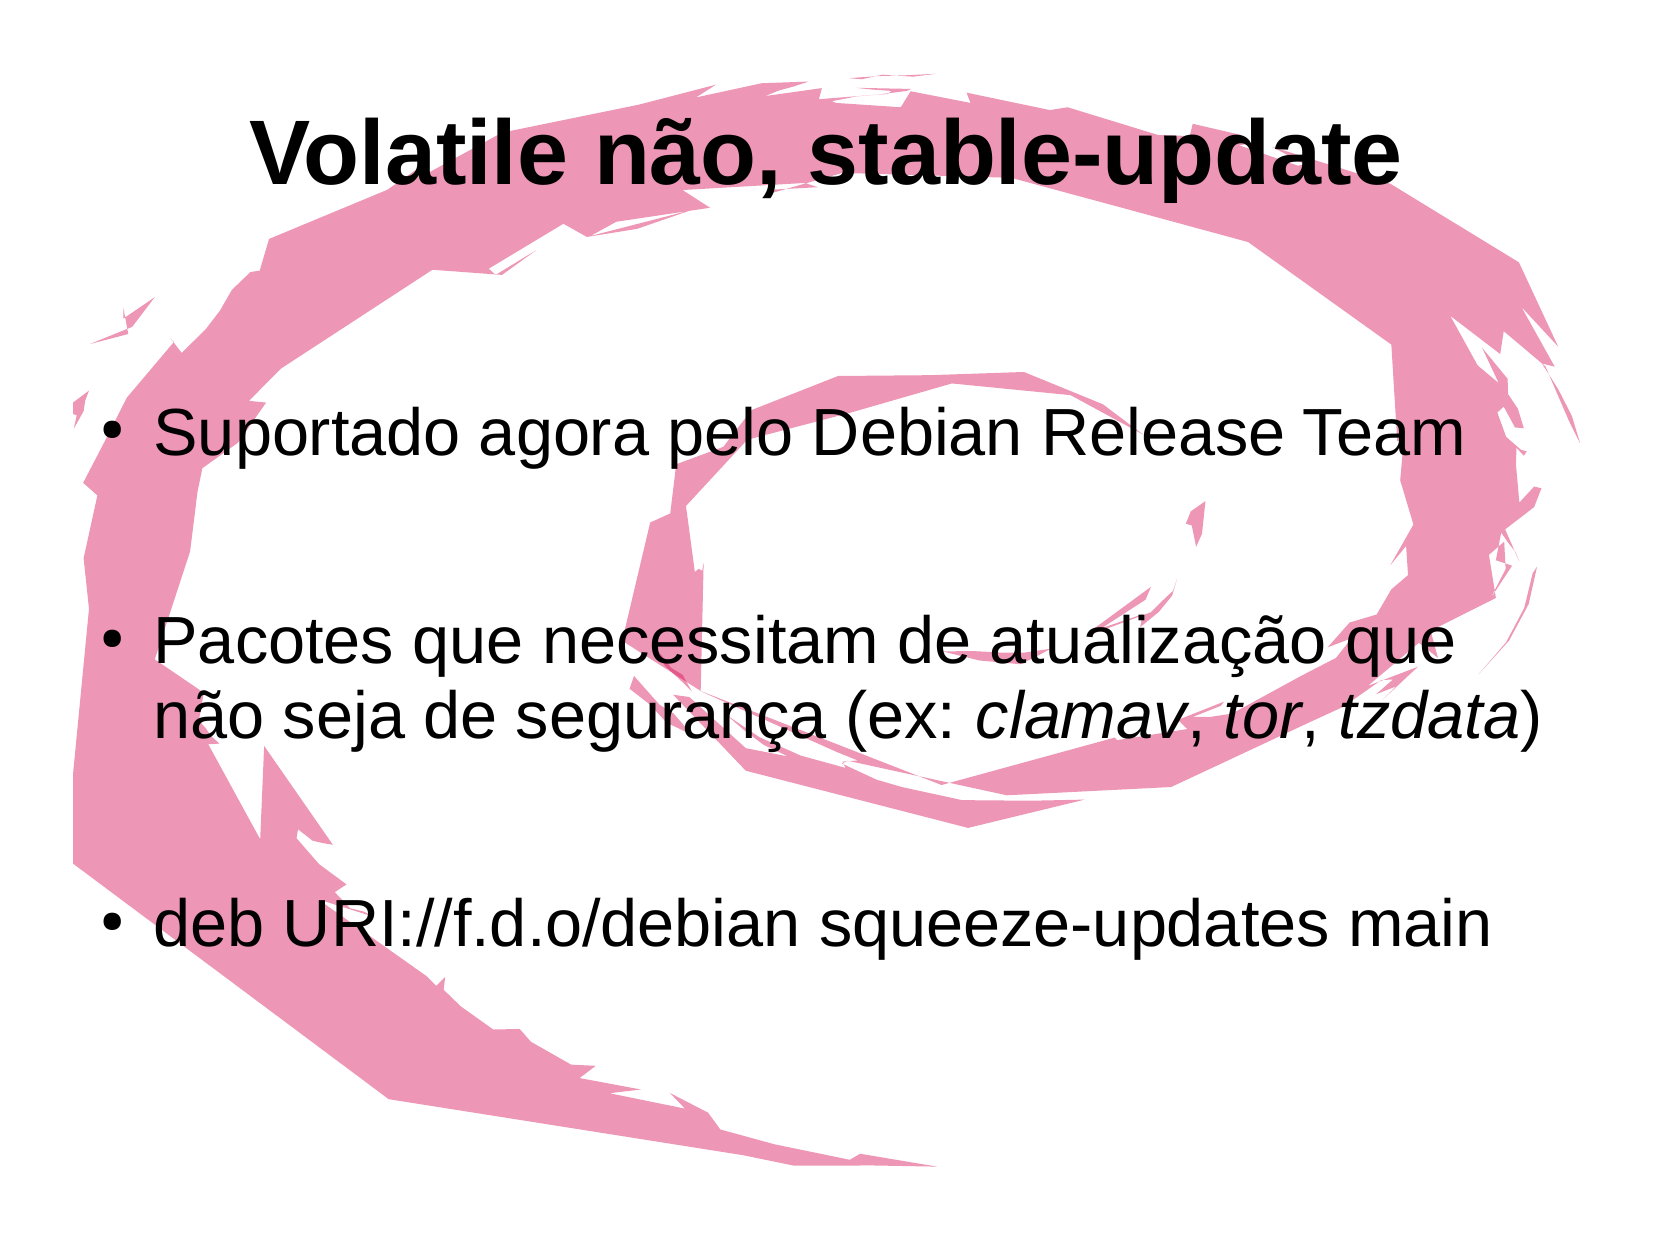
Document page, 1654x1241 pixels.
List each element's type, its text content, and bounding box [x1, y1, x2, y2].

list Suportado agora pelo Debian Release Team Pacotes que necessitam de atualização que não seja de segurança (ex: clamav, tor, tzdata) deb URI://f.d.o/debian squeeze-updates main [82, 290, 1571, 1109]
title Volatile não, stable-update [82, 49, 1571, 257]
